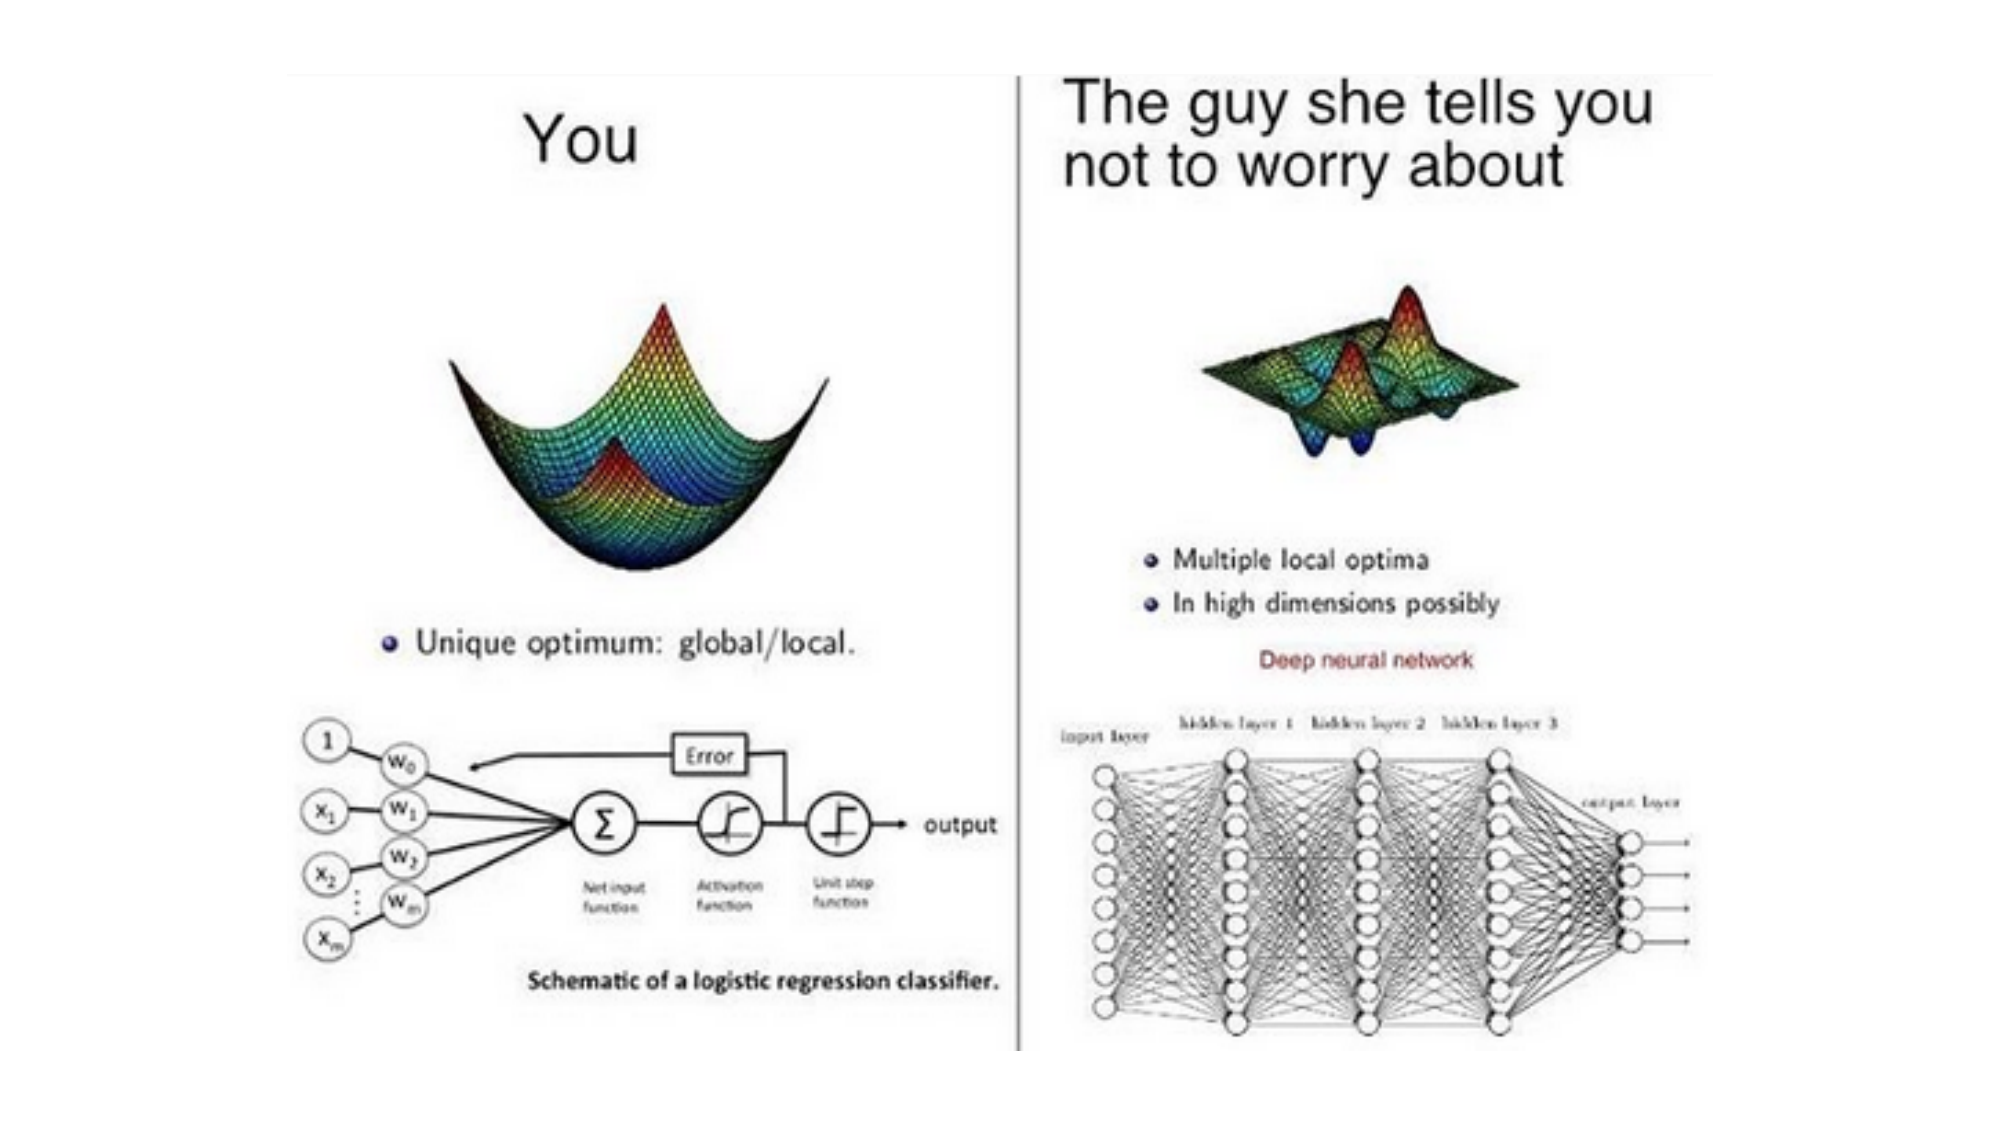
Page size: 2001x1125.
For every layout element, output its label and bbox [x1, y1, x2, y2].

picture [287, 74, 1713, 1051]
